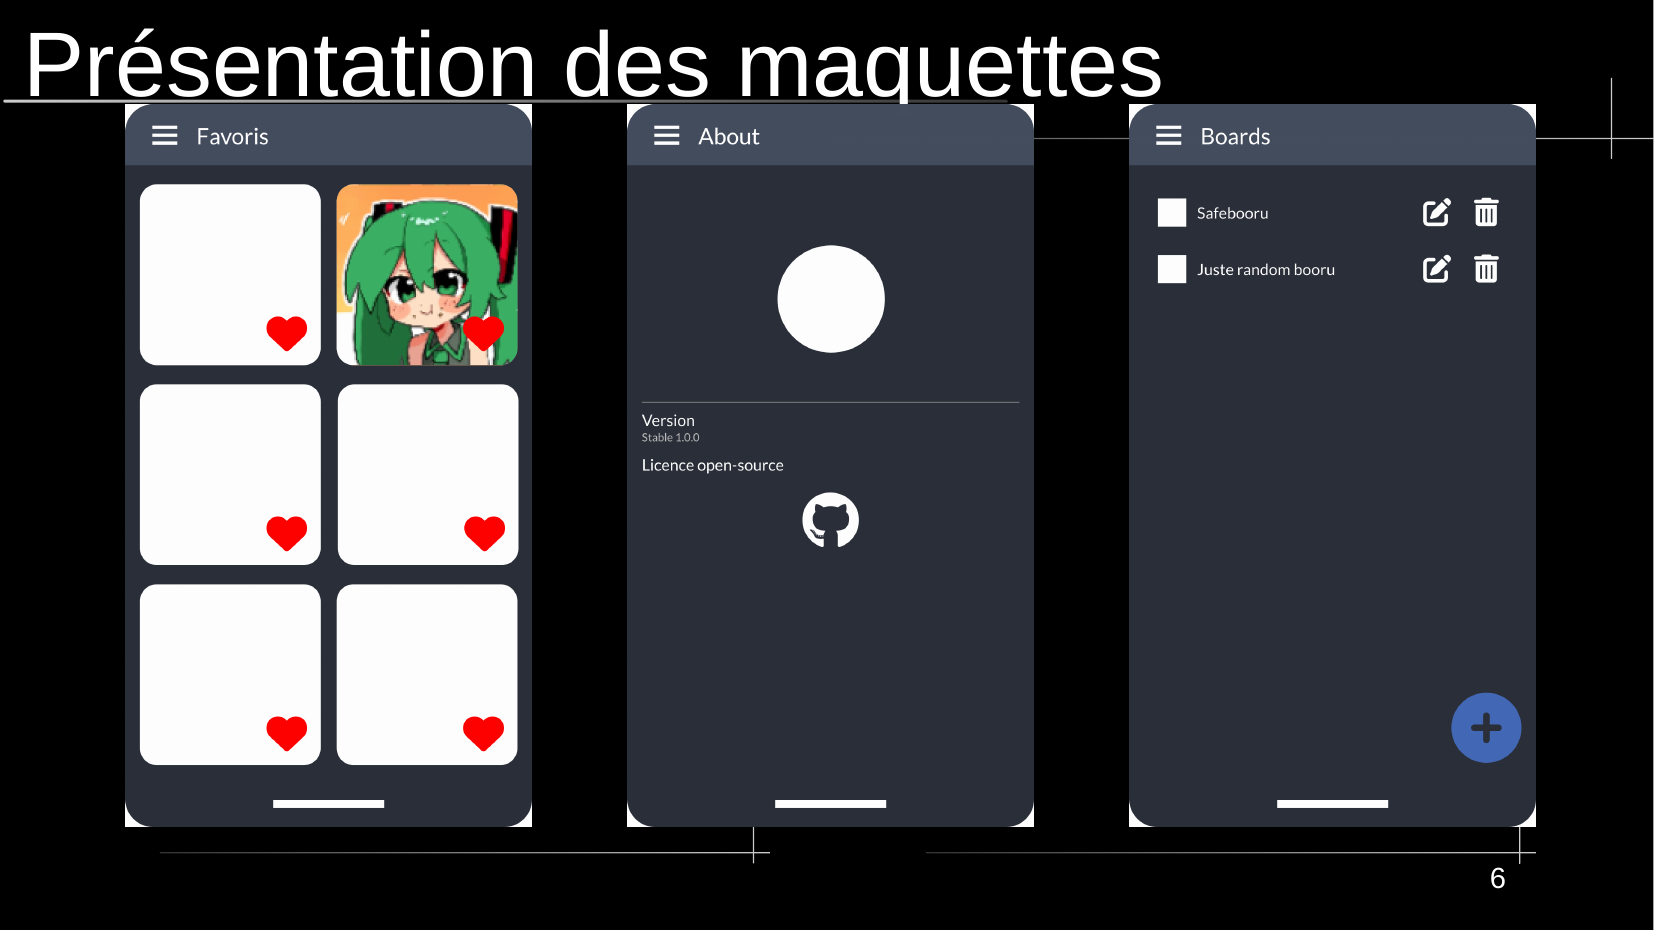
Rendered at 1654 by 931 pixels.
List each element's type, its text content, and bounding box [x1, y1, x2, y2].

picture [125, 104, 532, 827]
picture [627, 104, 1034, 827]
title Présentation des maquettes [23, 2, 1589, 128]
picture [1129, 104, 1536, 827]
